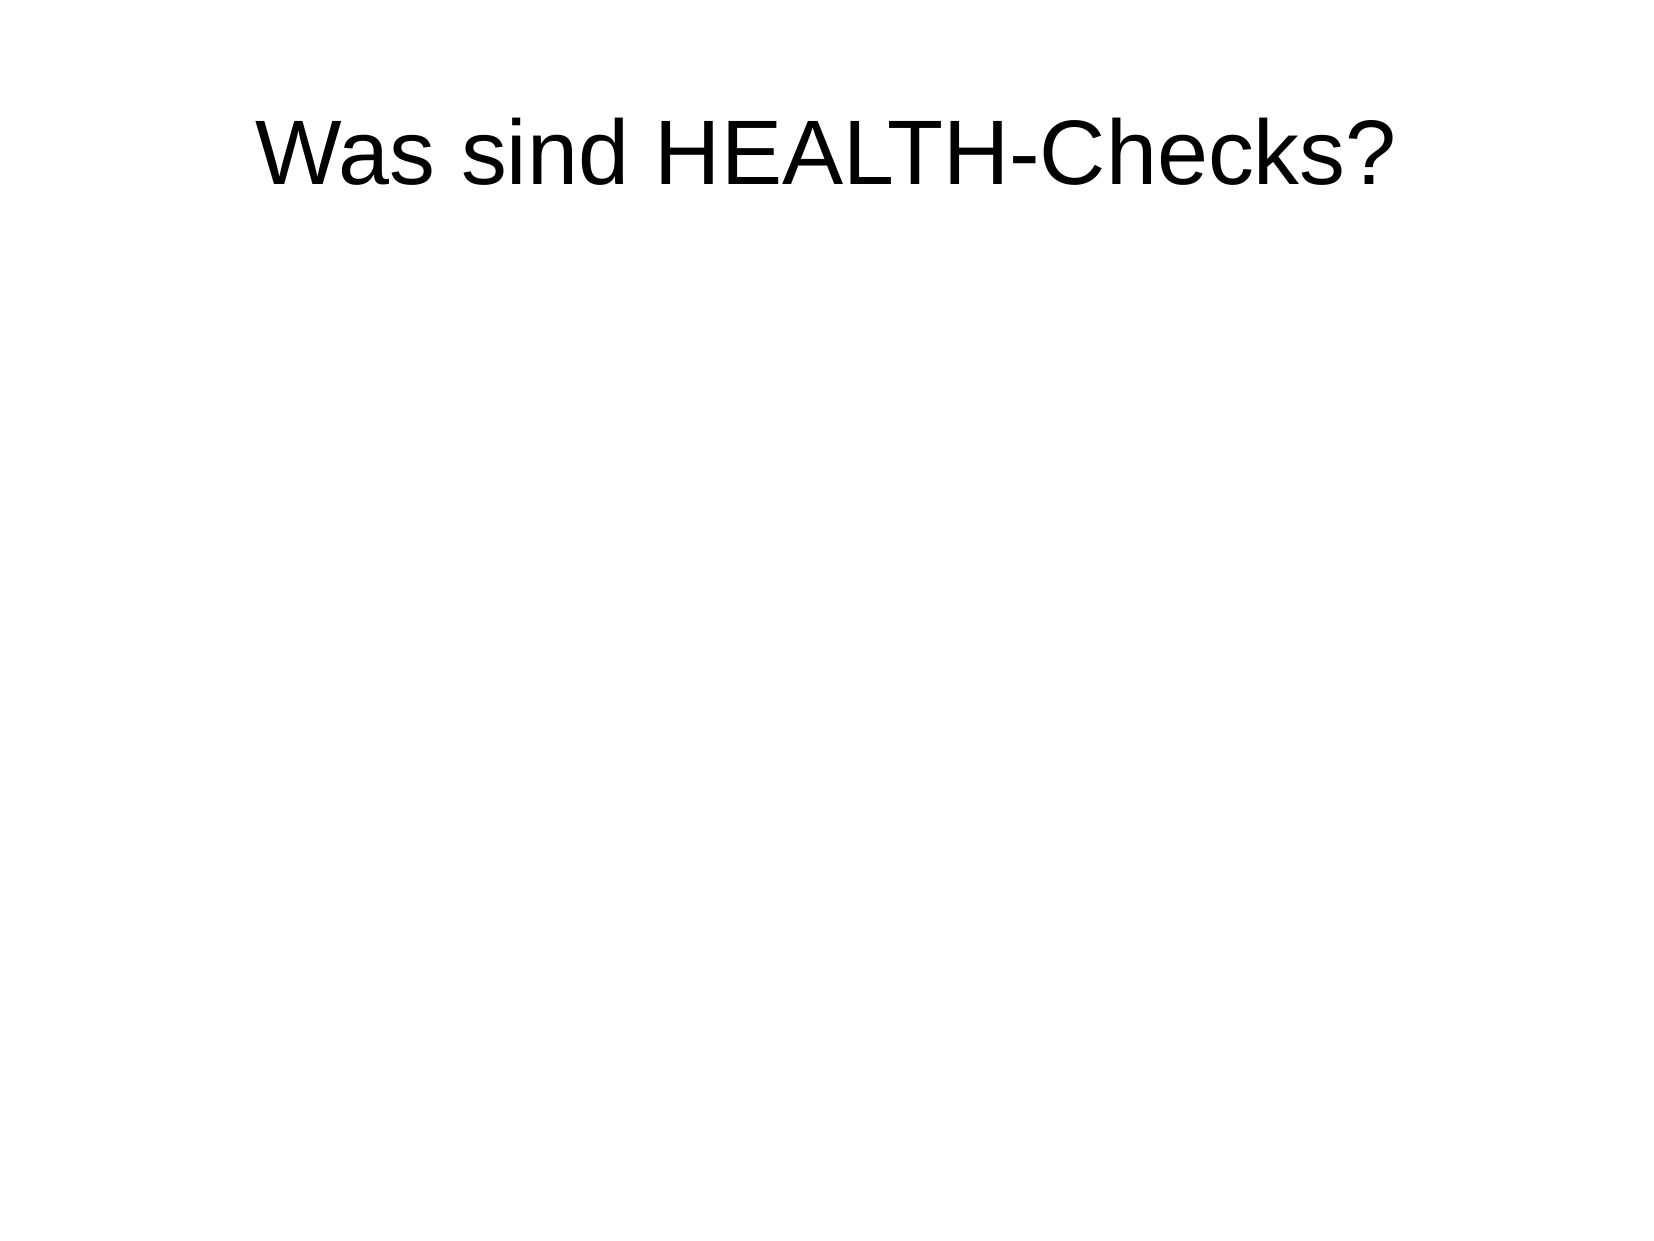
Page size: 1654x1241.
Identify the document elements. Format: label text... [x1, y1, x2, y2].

title Was sind HEALTH-Checks? [82, 49, 1571, 257]
